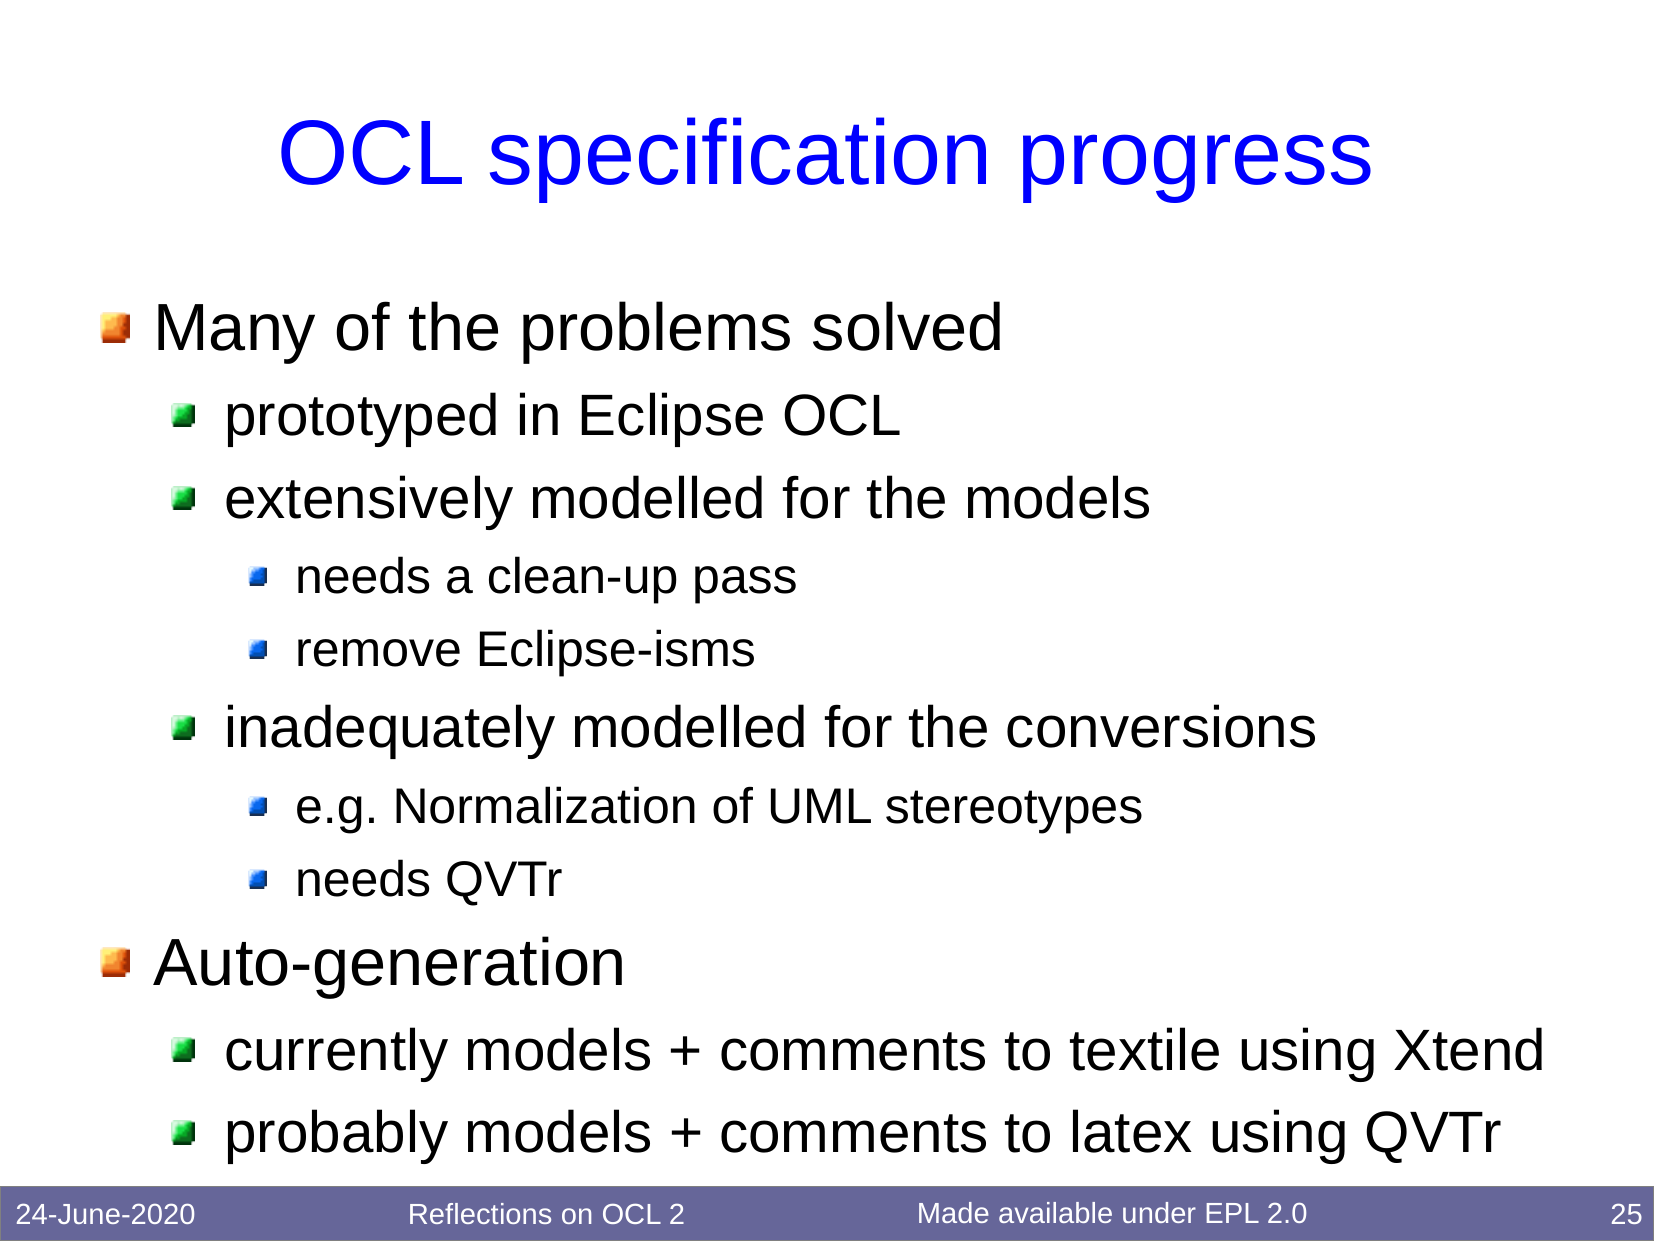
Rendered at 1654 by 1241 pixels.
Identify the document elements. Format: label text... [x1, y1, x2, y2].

title OCL specification progress [82, 49, 1571, 257]
list Many of the problems solved prototyped in Eclipse OCL extensively modelled for the models needs a clean-up pass remove Eclipse-isms inadequately modelled for the conversions e.g. Normalization of UML stereotypes needs QVTr Auto-generation currently models + comments to textile using Xtend probably models + comments to latex using QVTr [82, 290, 1571, 1166]
